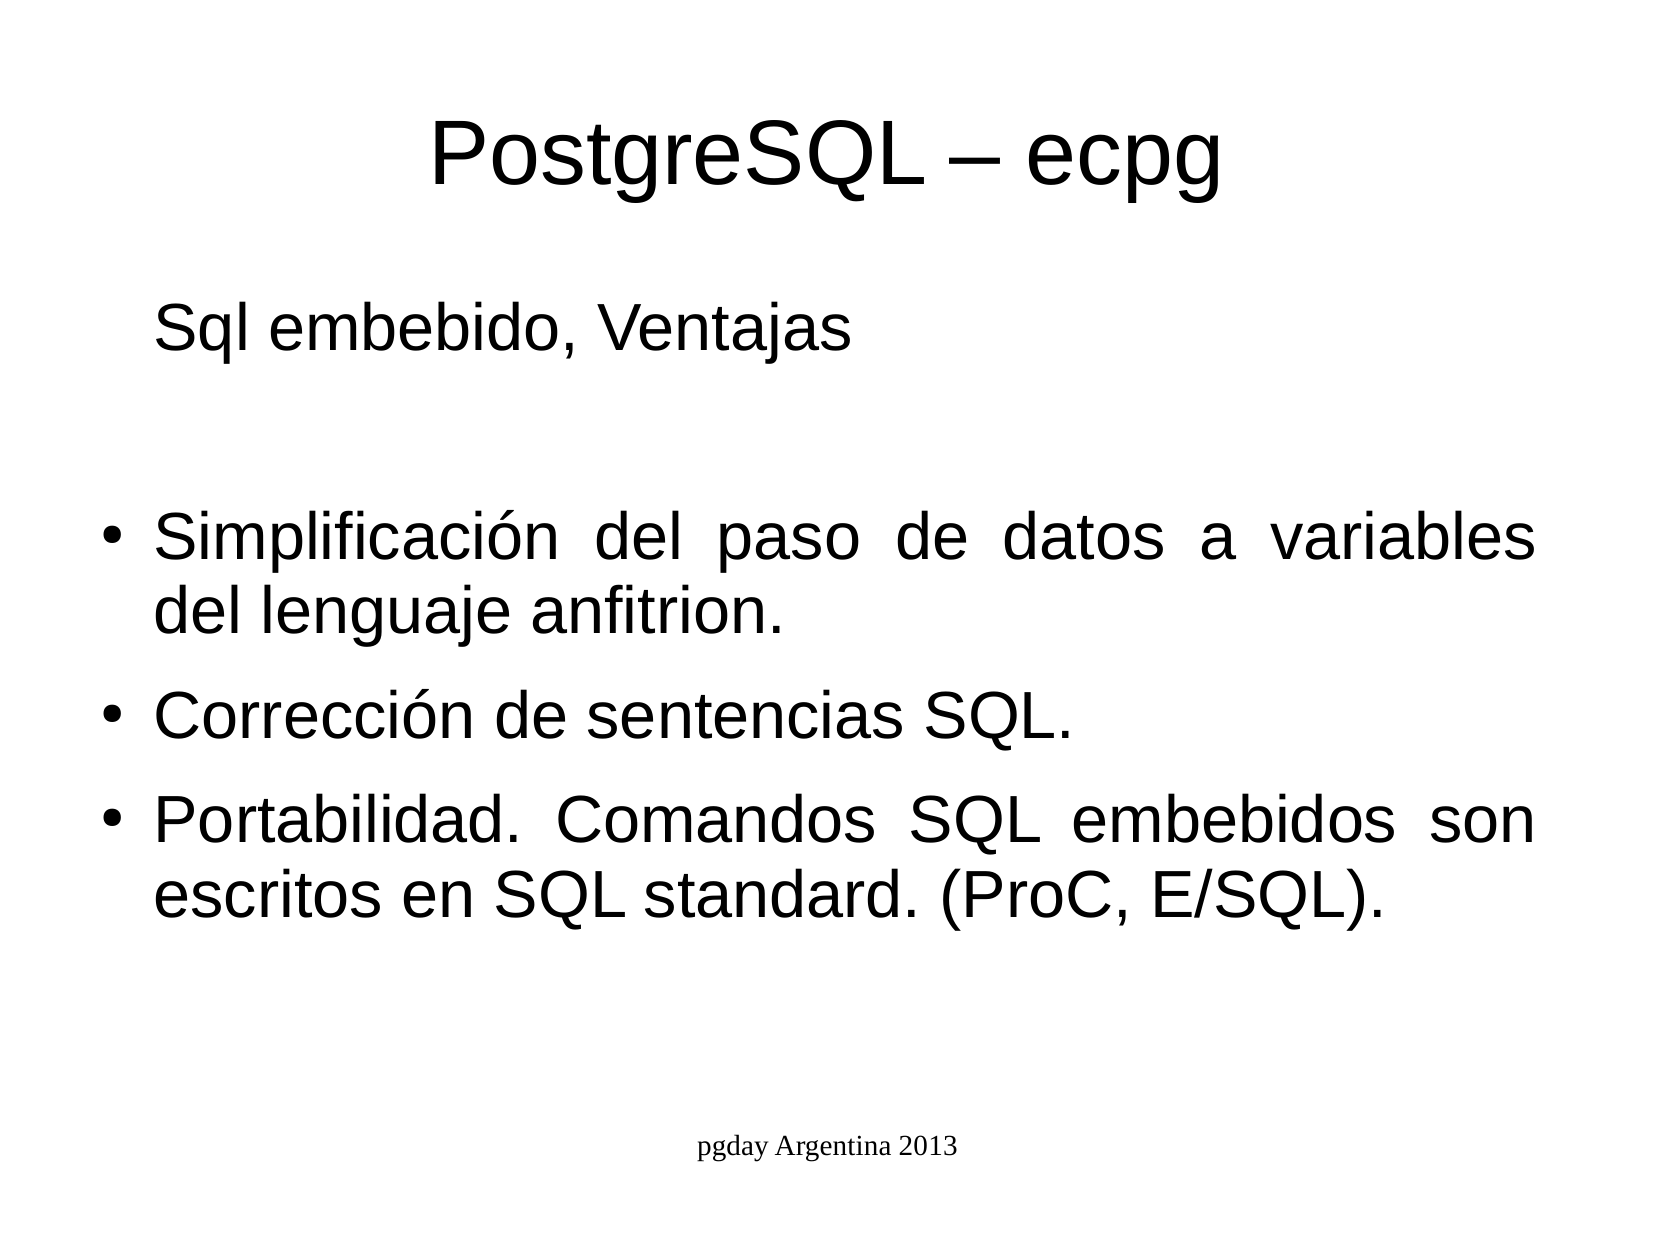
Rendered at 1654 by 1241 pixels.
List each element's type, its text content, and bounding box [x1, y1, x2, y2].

title PostgreSQL – ecpg [82, 49, 1571, 257]
list Sql embebido, Ventajas Simplificación del paso de datos a variables del lenguaje anfitrion. Corrección de sentencias SQL. Portabilidad. Comandos SQL embebidos son escritos en SQL standard. (ProC, E/SQL). [82, 290, 1538, 1010]
